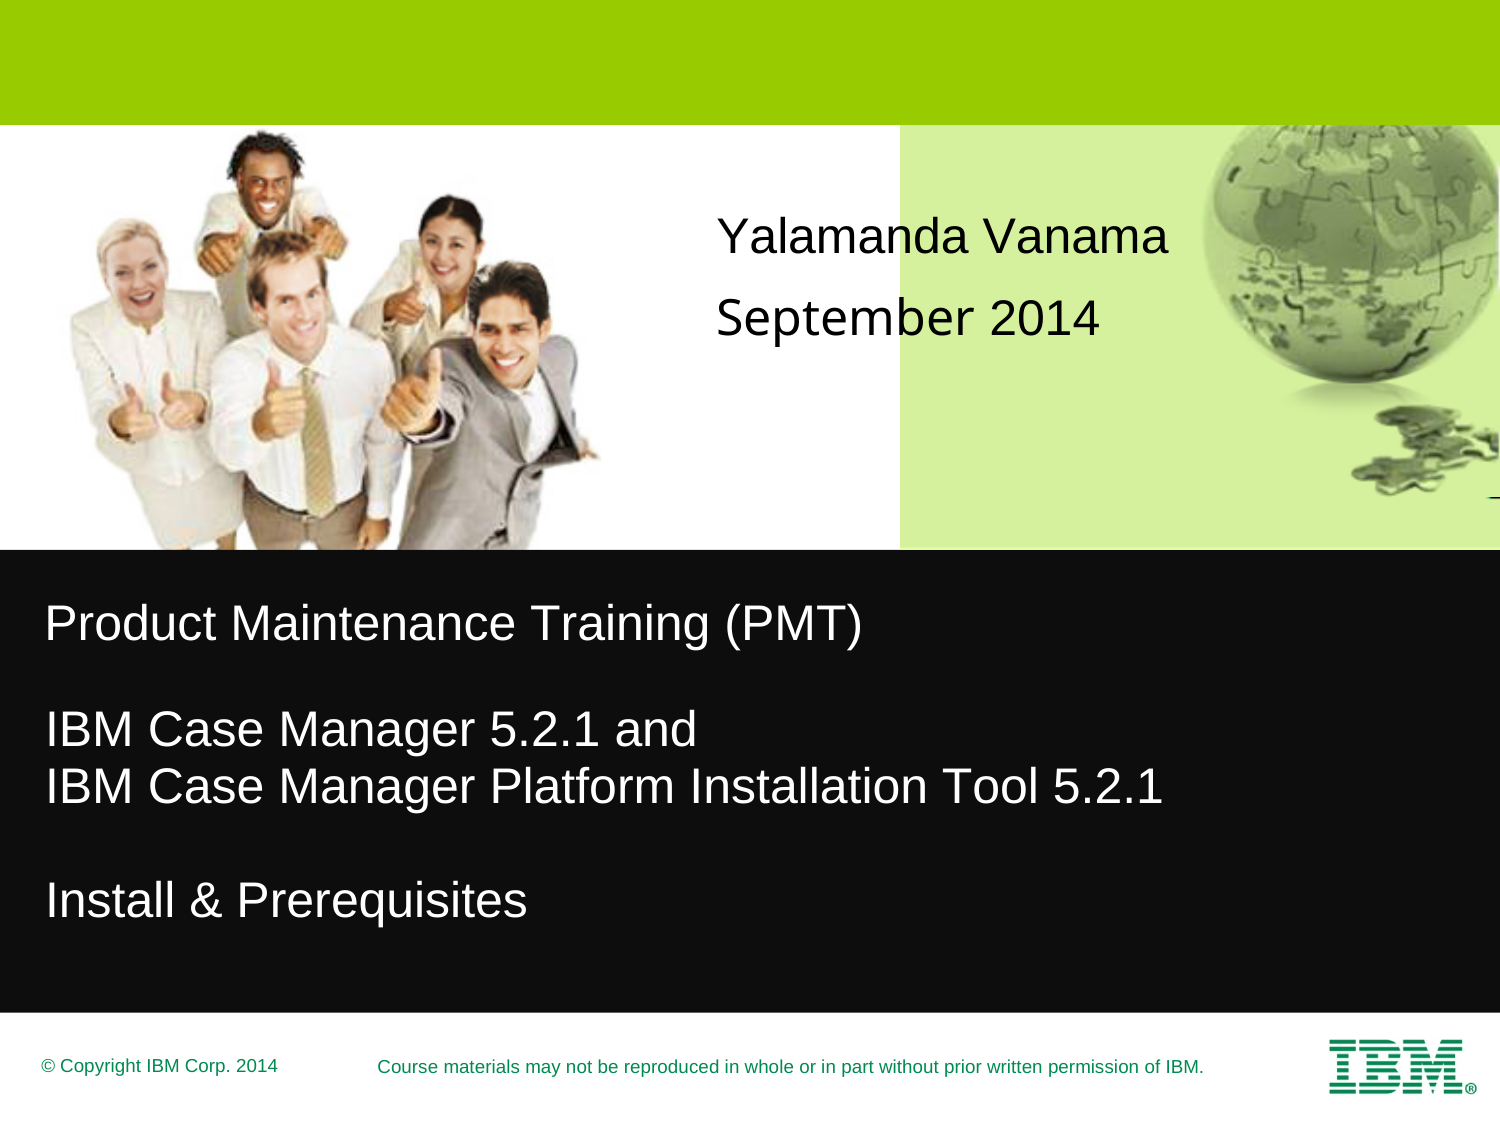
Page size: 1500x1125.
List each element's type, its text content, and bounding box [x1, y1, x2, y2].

picture [12, 126, 650, 549]
text_box IBM Case Manager 5.2.1 and IBM Case Manager Platform Installation Tool 5.2.1 Install & Prerequisites [30, 692, 1482, 895]
picture [900, 126, 1500, 550]
text_box Product Maintenance Training (PMT) [29, 586, 1281, 676]
text_box Yalamanda Vanama September 2014 [644, 198, 1446, 367]
picture [1327, 1037, 1479, 1096]
